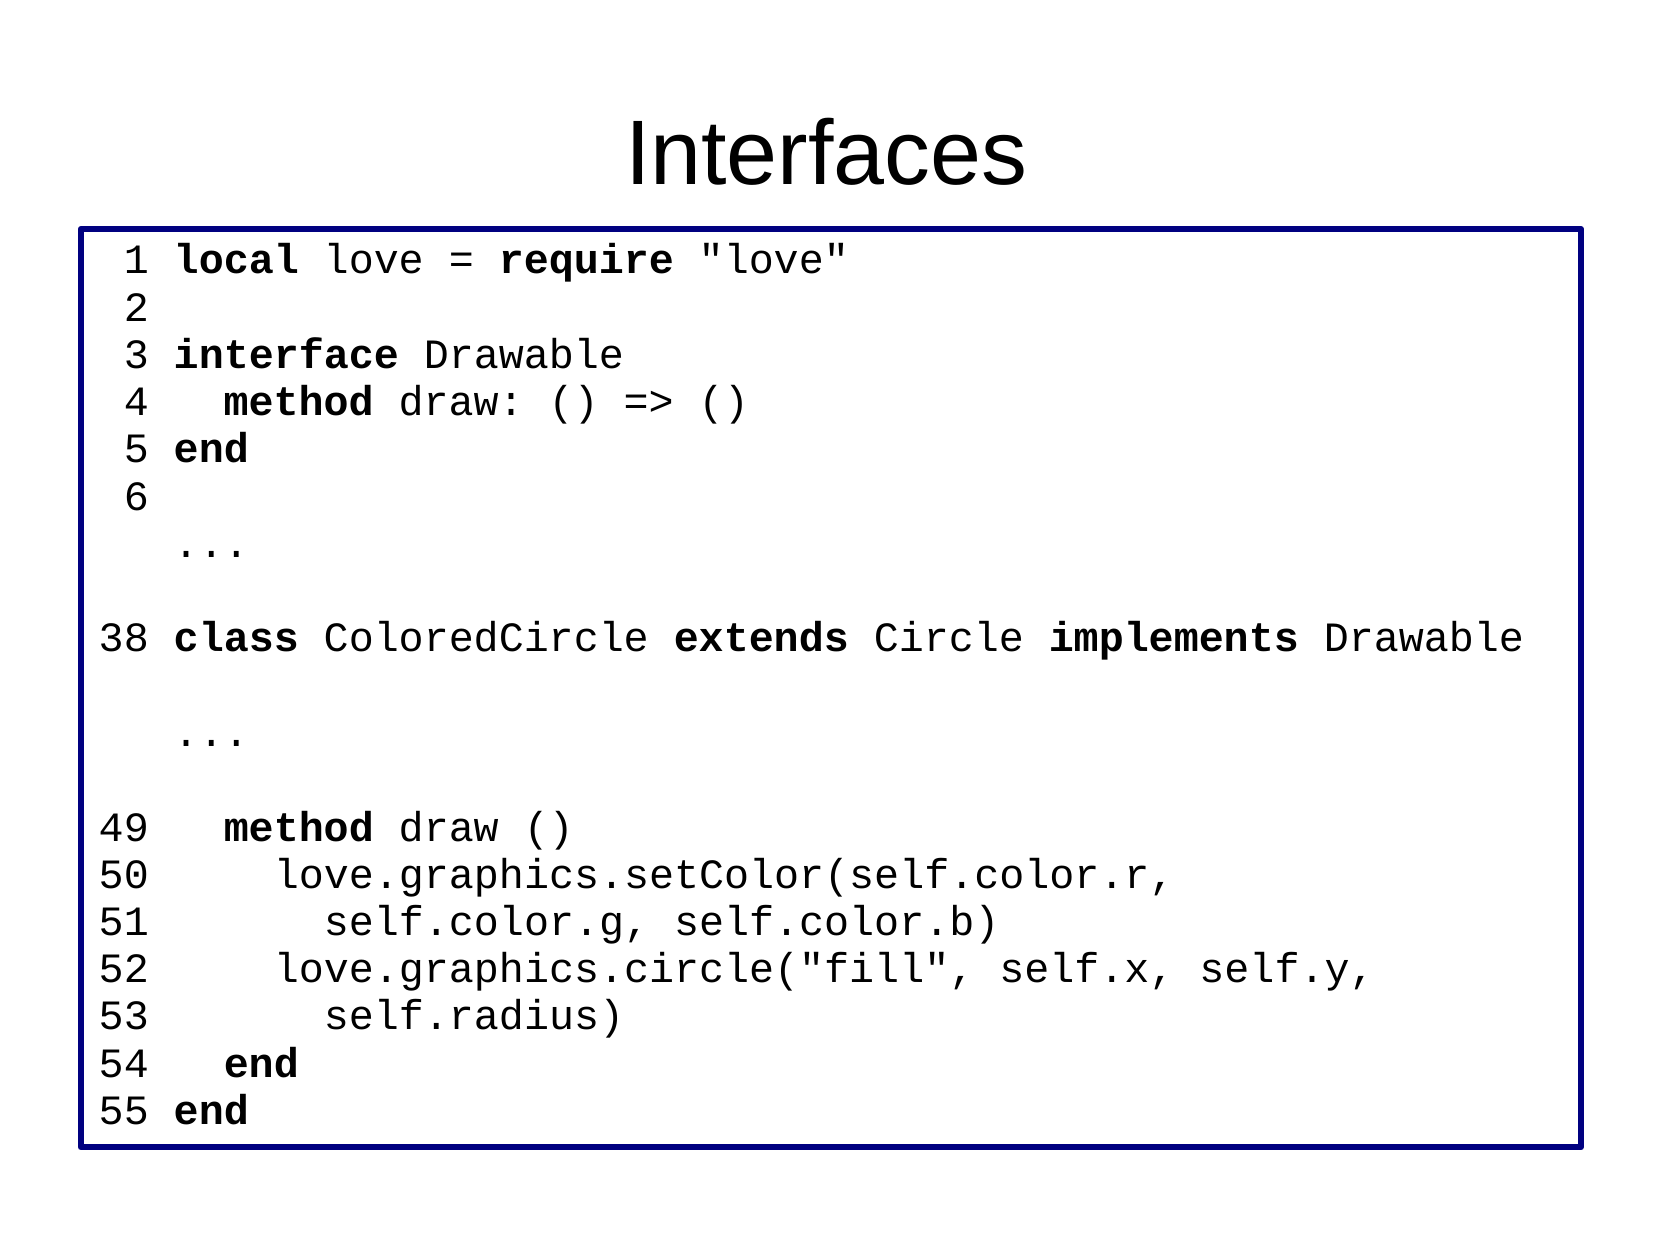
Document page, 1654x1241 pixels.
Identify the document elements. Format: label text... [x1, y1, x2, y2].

title Interfaces [82, 49, 1571, 226]
text_box 1 local love = require "love" 2 3 interface Drawable 4 method draw: () => () 5 end 6 ... 38 class ColoredCircle extends Circle implements Drawable ... 49 method draw () 50 love.graphics.setColor(self.color.r, 51 self.color.g, self.color.b) 52 love.graphics.circle("fill", self.x, self.y, 53 self.radius) 54 end 55 end [80, 228, 1581, 1051]
